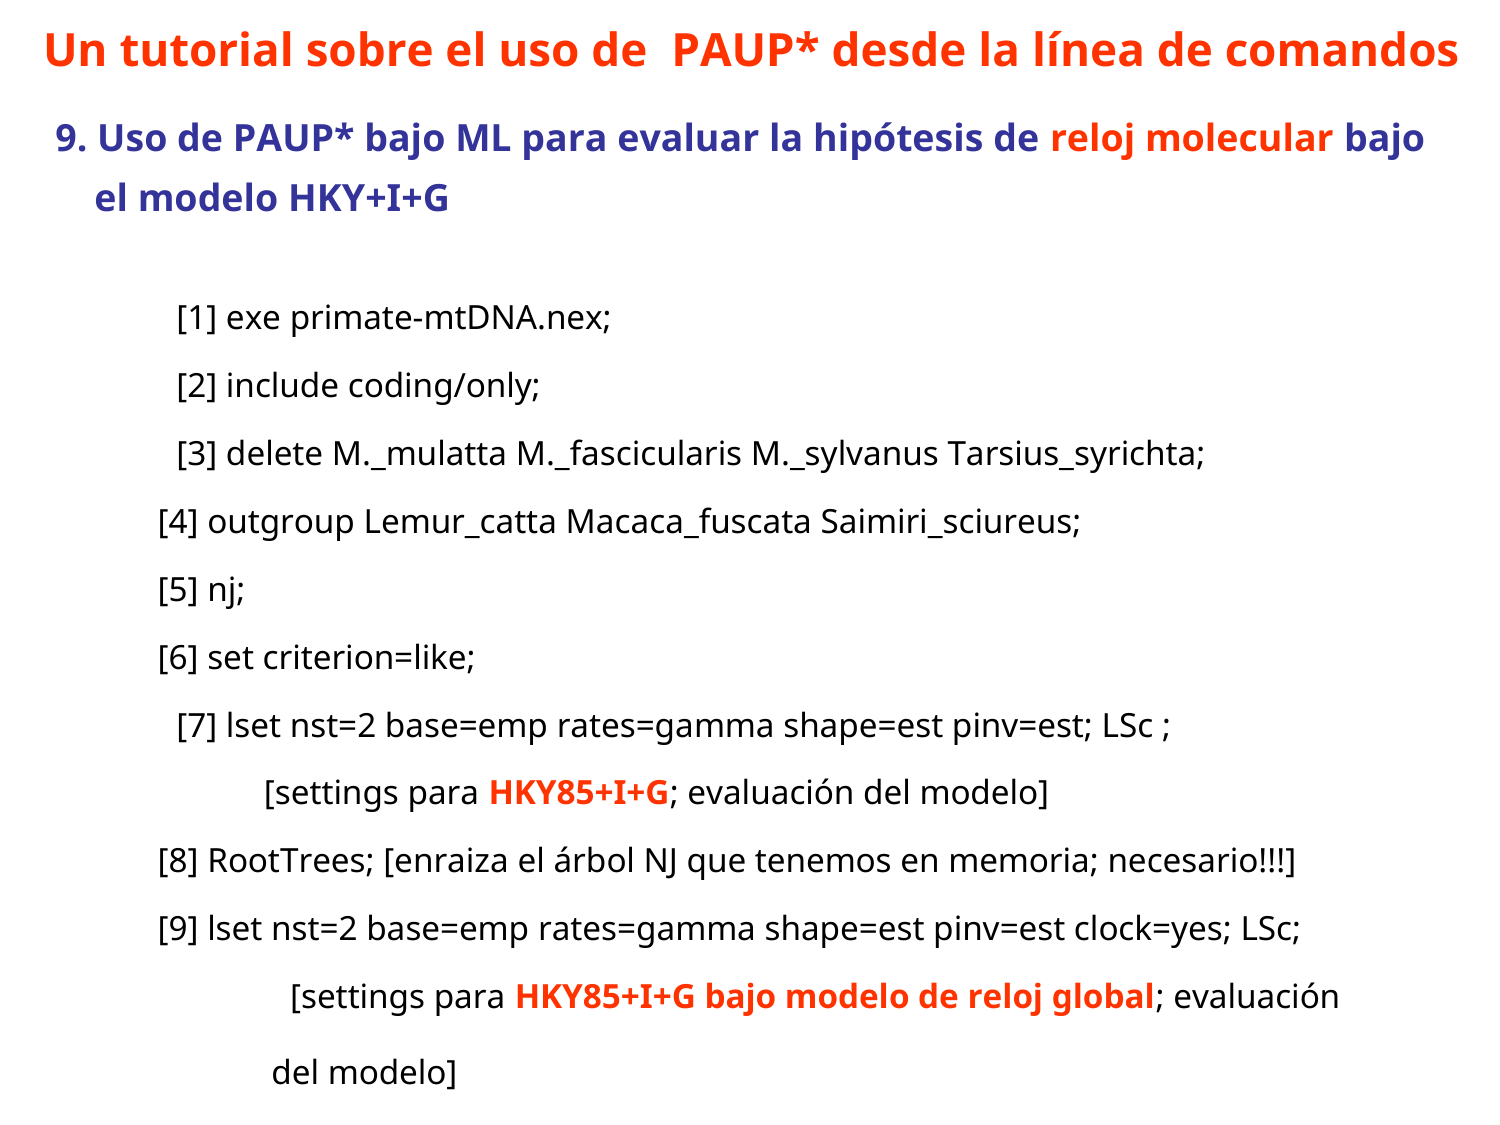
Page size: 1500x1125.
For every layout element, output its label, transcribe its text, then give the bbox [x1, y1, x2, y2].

text_box Un tutorial sobre el uso de PAUP* desde la línea de comandos [28, 13, 1475, 84]
text_box [1] exe primate-mtDNA.nex; [2] include coding/only; [3] delete M._mulatta M._fascicularis M._sylvanus Tarsius_syrichta; [4] outgroup Lemur_catta Macaca_fuscata Saimiri_sciureus; [5] nj; [6] set criterion=like; [7] lset nst=2 base=emp rates=gamma shape=est pinv=est; LSc ; [settings para HKY85+I+G; evaluación del modelo] [8] RootTrees; [enraiza el árbol NJ que tenemos en memoria; necesario!!!] [9] lset nst=2 base=emp rates=gamma shape=est pinv=est clock=yes; LSc; [settings para HKY85+I+G bajo modelo de reloj global; evaluación del modelo] [11, 261, 1471, 1100]
text_box 9. Uso de PAUP* bajo ML para evaluar la hipótesis de reloj molecular bajo el modelo HKY+I+G [40, 90, 1500, 227]
